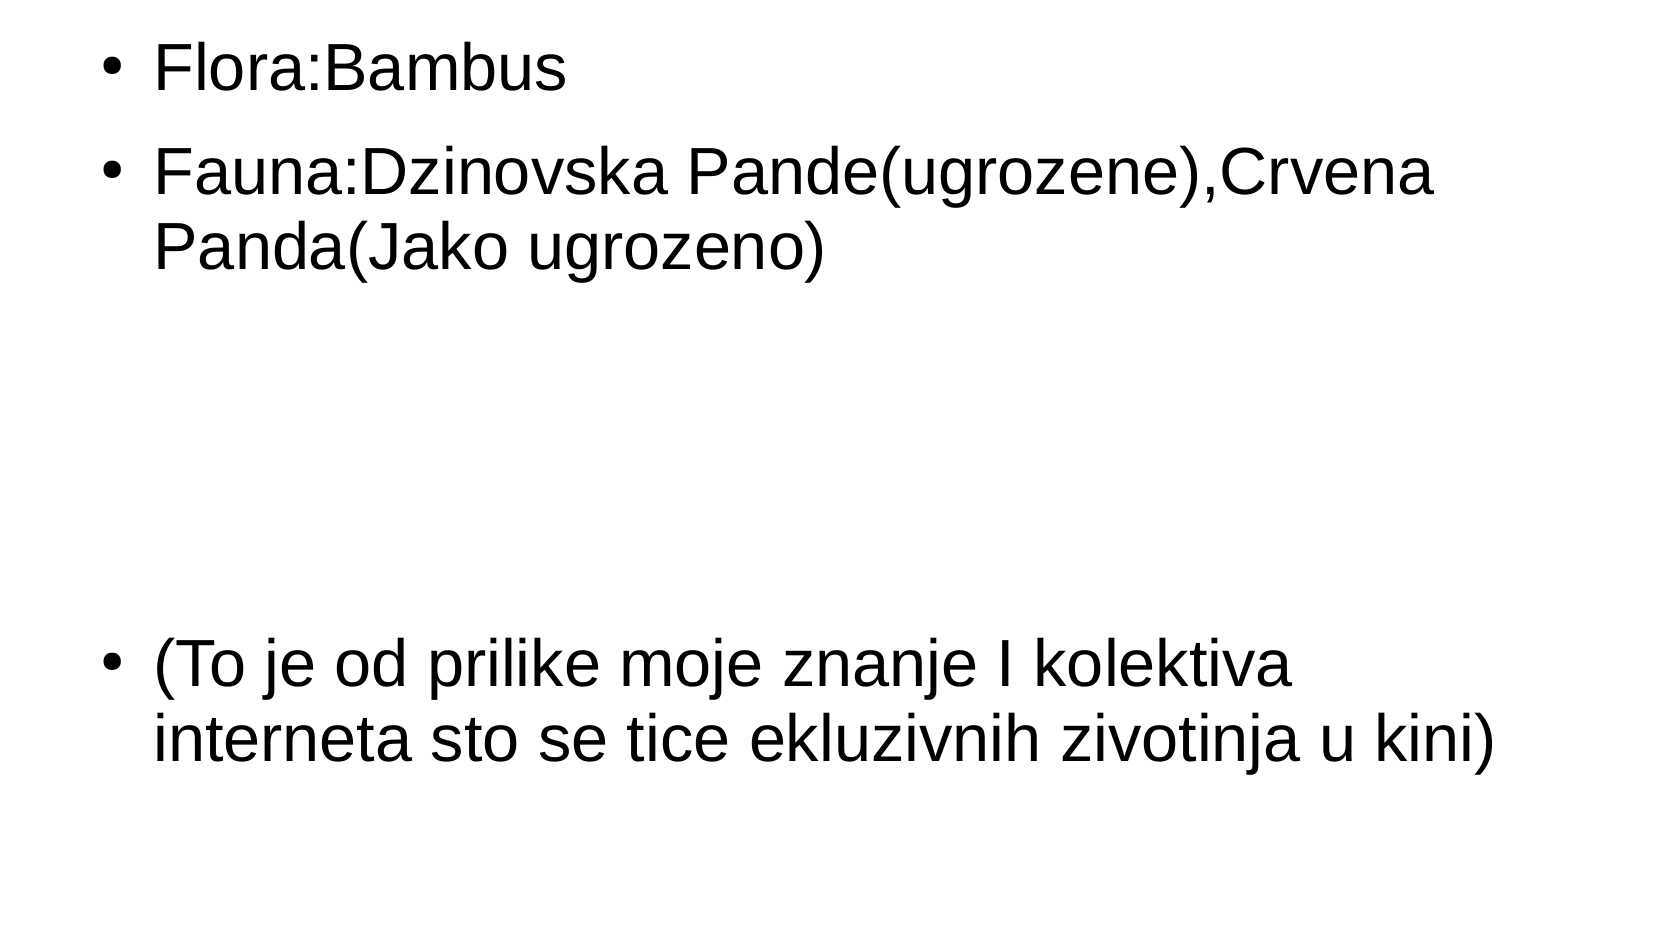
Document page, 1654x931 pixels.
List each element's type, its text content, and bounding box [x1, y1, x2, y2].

list Flora:Bambus Fauna:Dzinovska Pande(ugrozene),Crvena Panda(Jako ugrozeno) (To je od prilike moje znanje I kolektiva interneta sto se tice ekluzivnih zivotinja u kini) [82, 30, 1571, 871]
